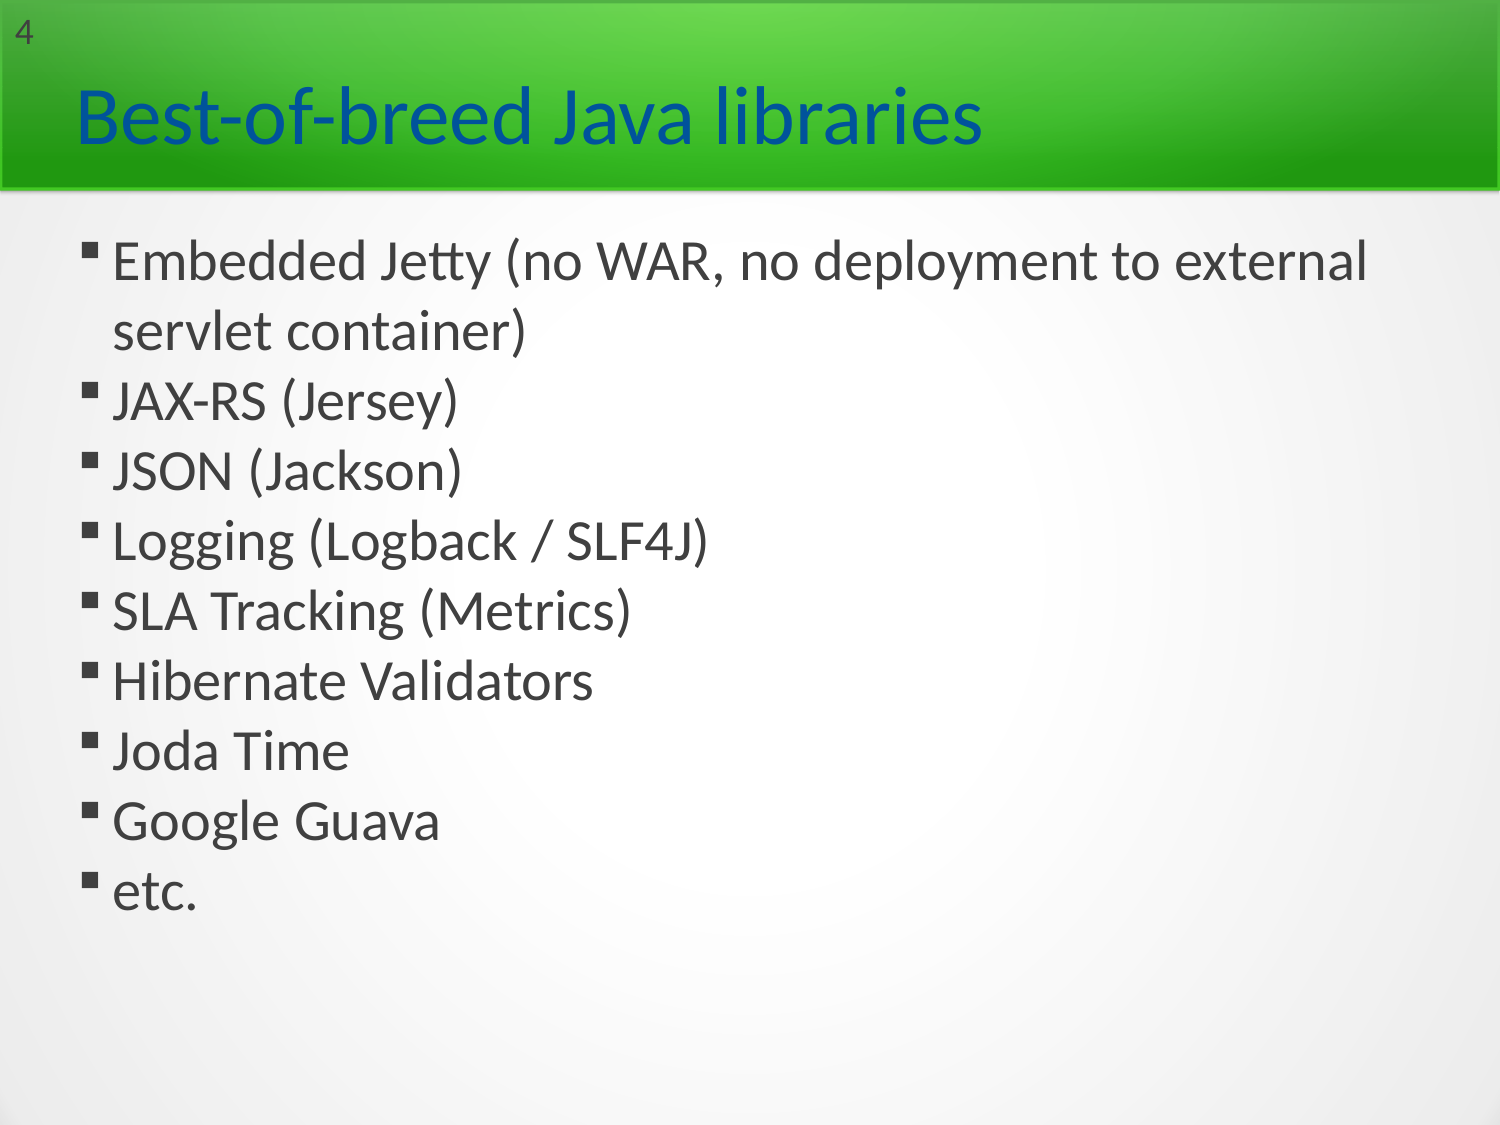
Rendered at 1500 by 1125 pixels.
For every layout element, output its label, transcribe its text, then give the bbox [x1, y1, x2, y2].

text_box <number> [0, 0, 1500, 1125]
text_box Embedded Jetty (no WAR, no deployment to external servlet container) JAX-RS (Jersey) JSON (Jackson) Logging (Logback / SLF4J) SLA Tracking (Metrics) Hibernate Validators Joda Time Google Guava etc. [74, 219, 1427, 878]
